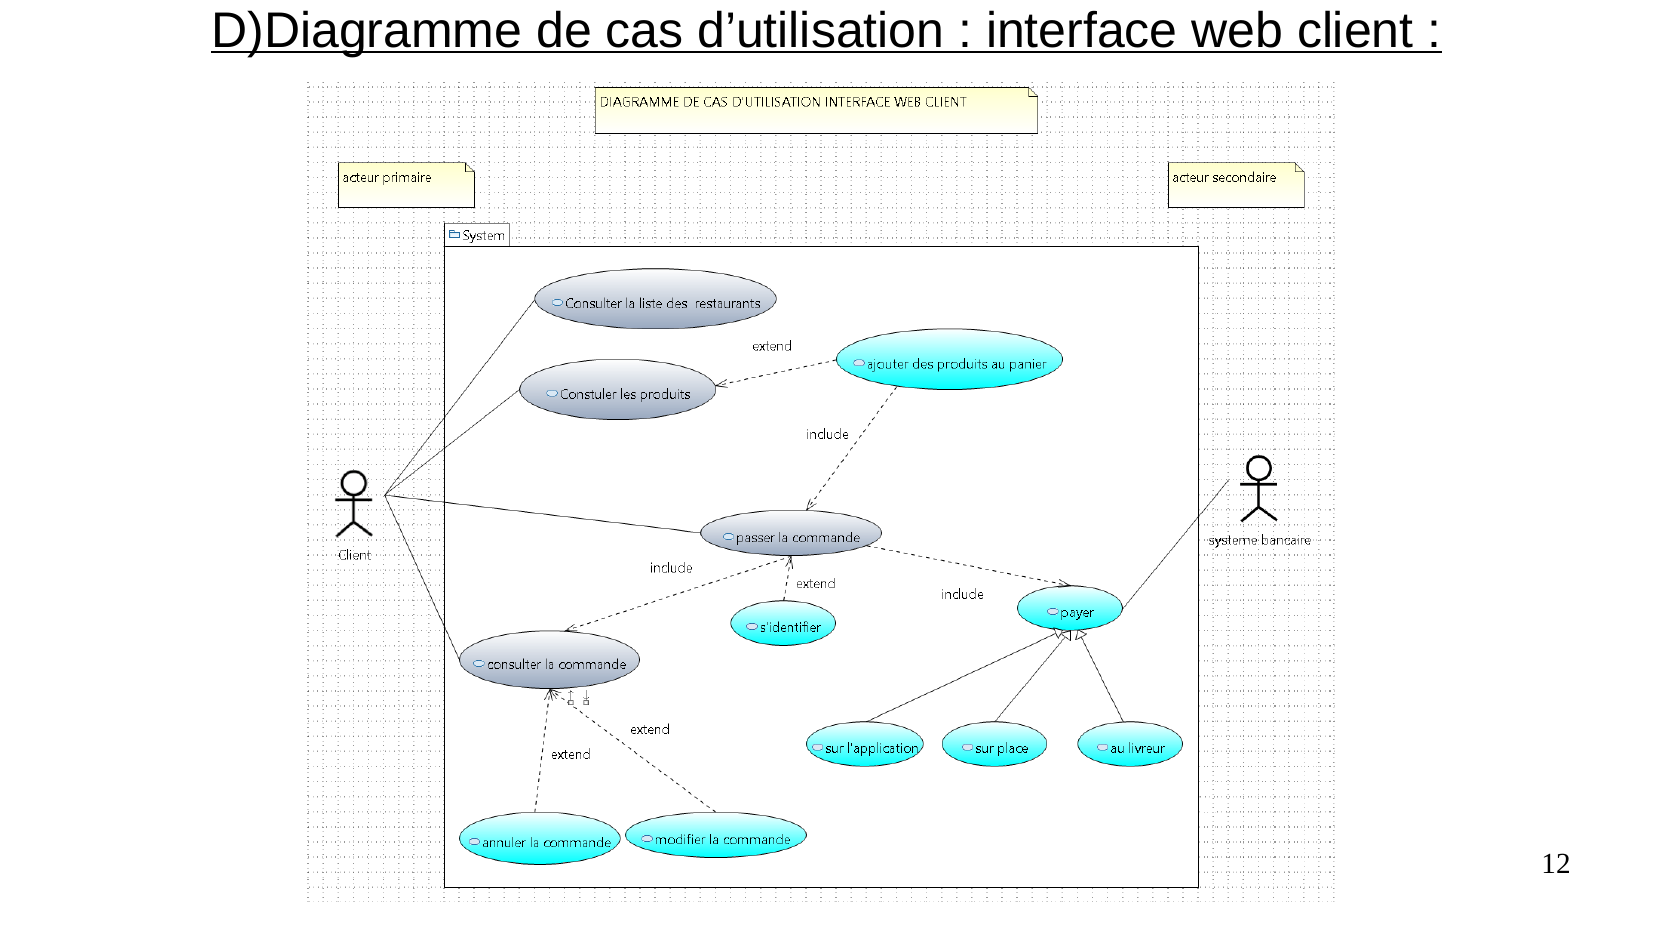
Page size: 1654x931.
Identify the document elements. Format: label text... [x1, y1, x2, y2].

picture [307, 82, 1335, 902]
title D)Diagramme de cas d’utilisation : interface web client : [82, 0, 1571, 109]
